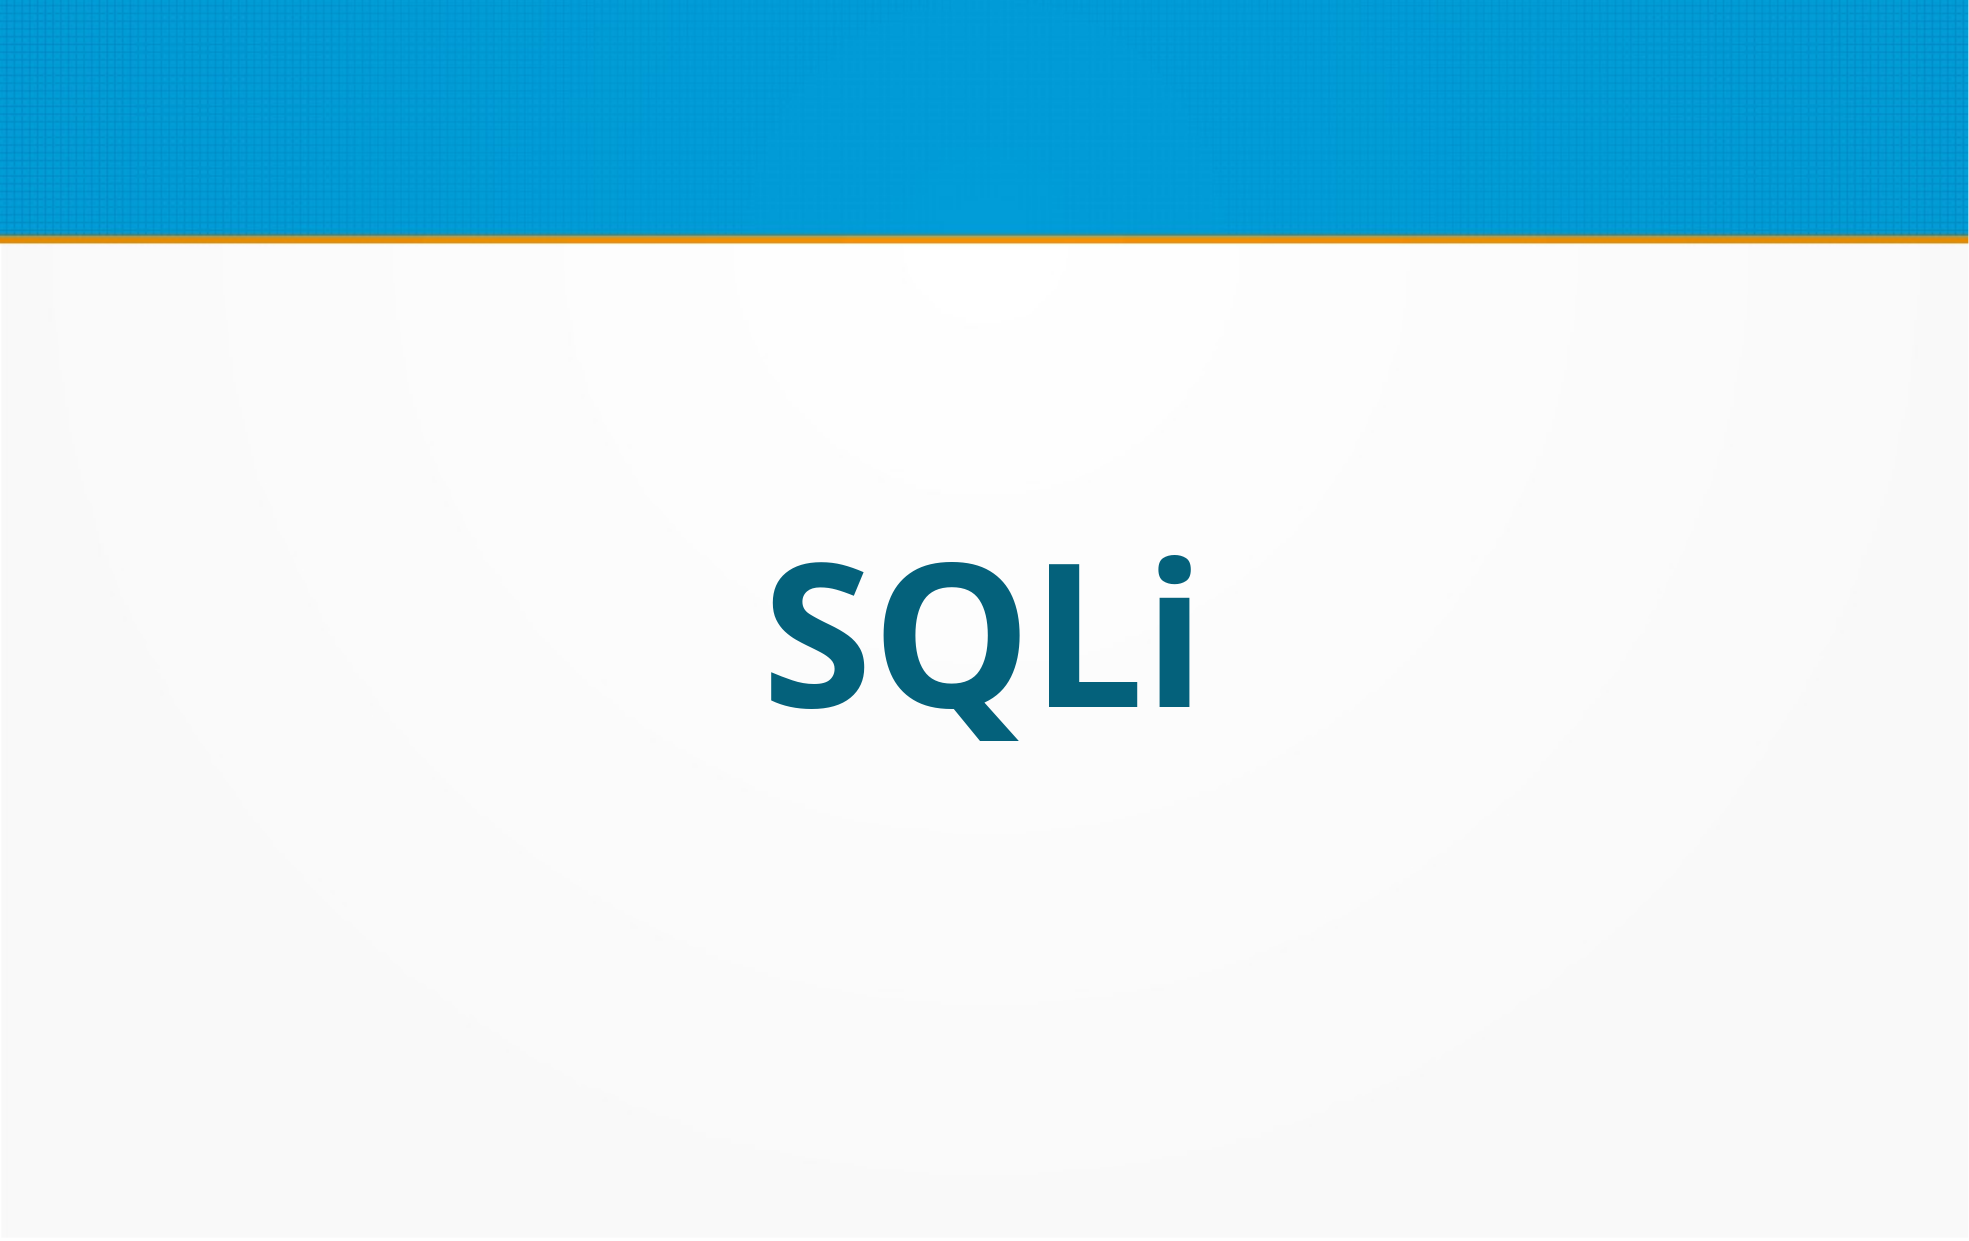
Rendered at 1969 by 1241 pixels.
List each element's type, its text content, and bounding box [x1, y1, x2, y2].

picture [0, 233, 1969, 1241]
subtitle SQLi [98, 60, 1870, 1201]
